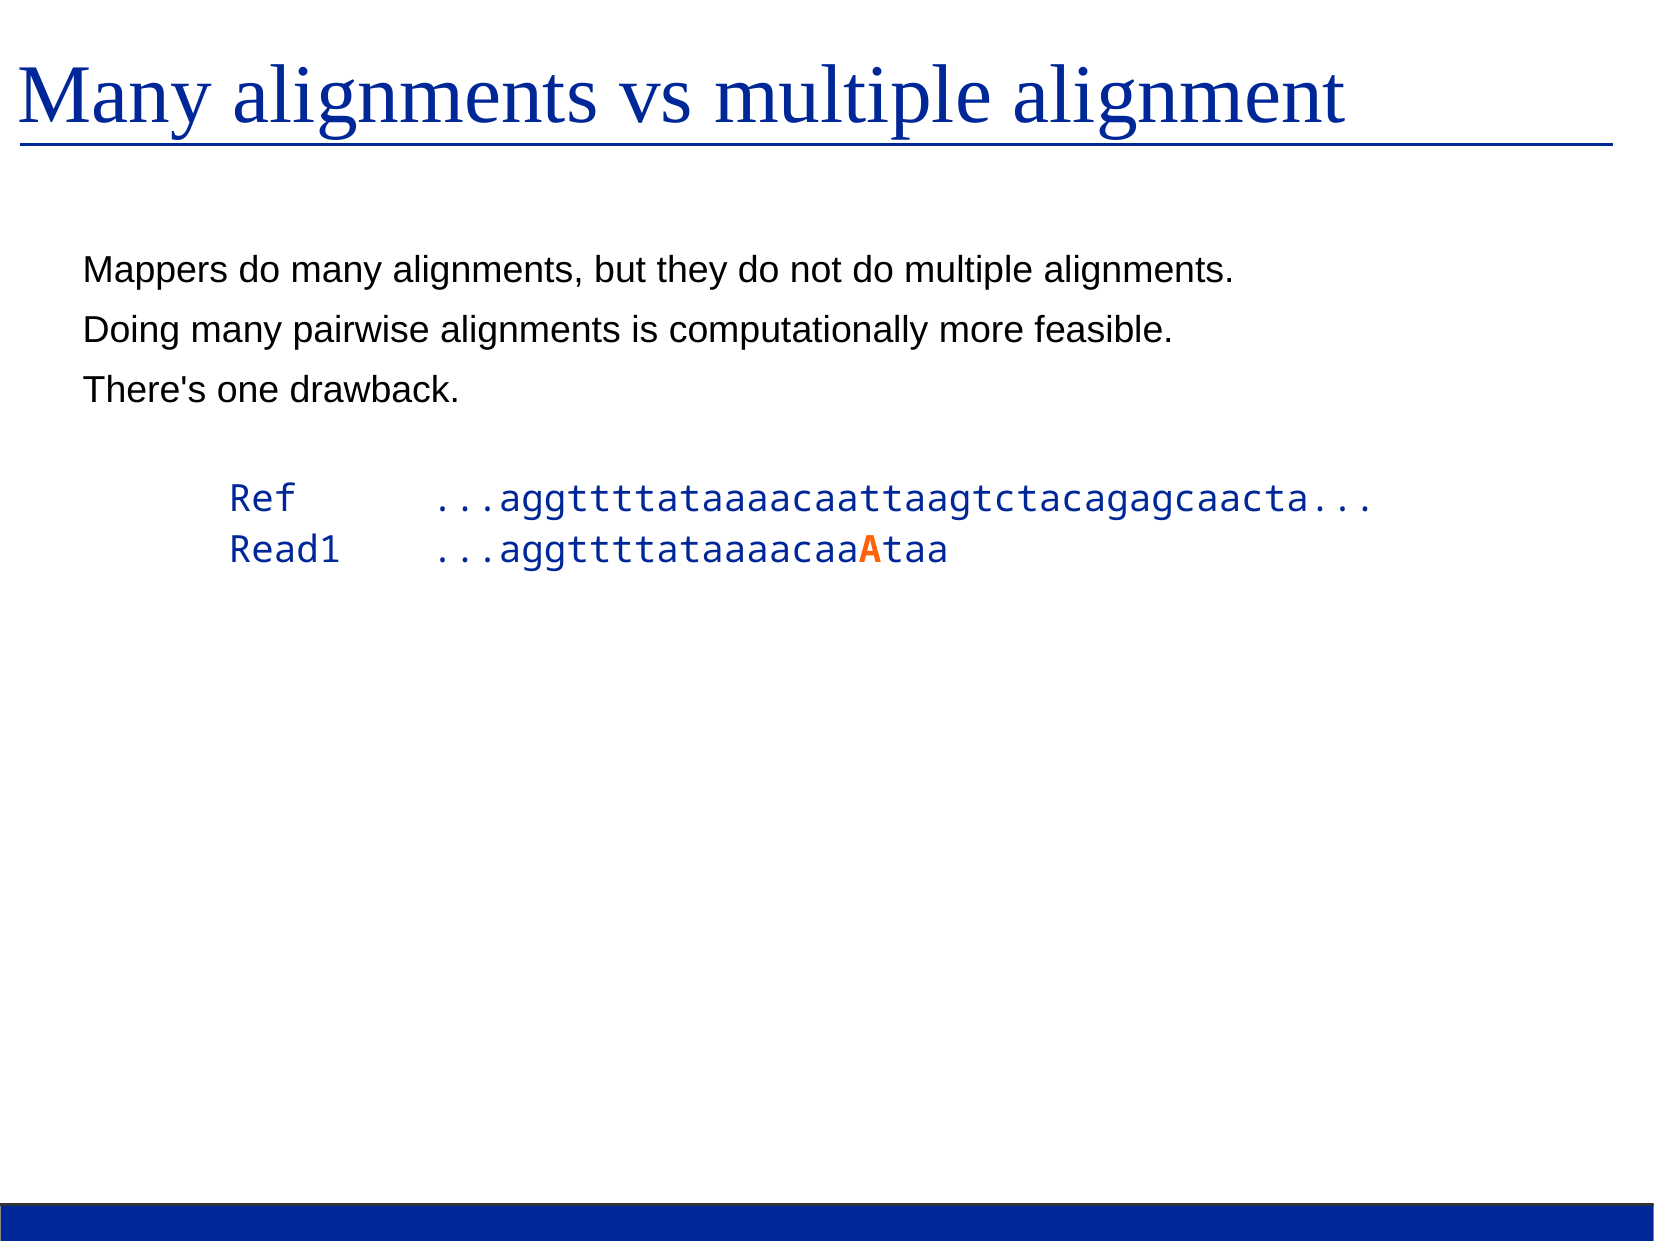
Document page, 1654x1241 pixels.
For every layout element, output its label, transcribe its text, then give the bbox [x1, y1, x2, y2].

text_box Ref ...aggttttataaaacaattaagtctacagagcaacta... Read1 ...aggttttataaaacaaAtaa [191, 463, 1579, 774]
list Mappers do many alignments, but they do not do multiple alignments. Doing many pairwise alignments is computationally more feasible. There's one drawback. [82, 248, 1571, 1068]
title Many alignments vs multiple alignment [17, 0, 1589, 198]
